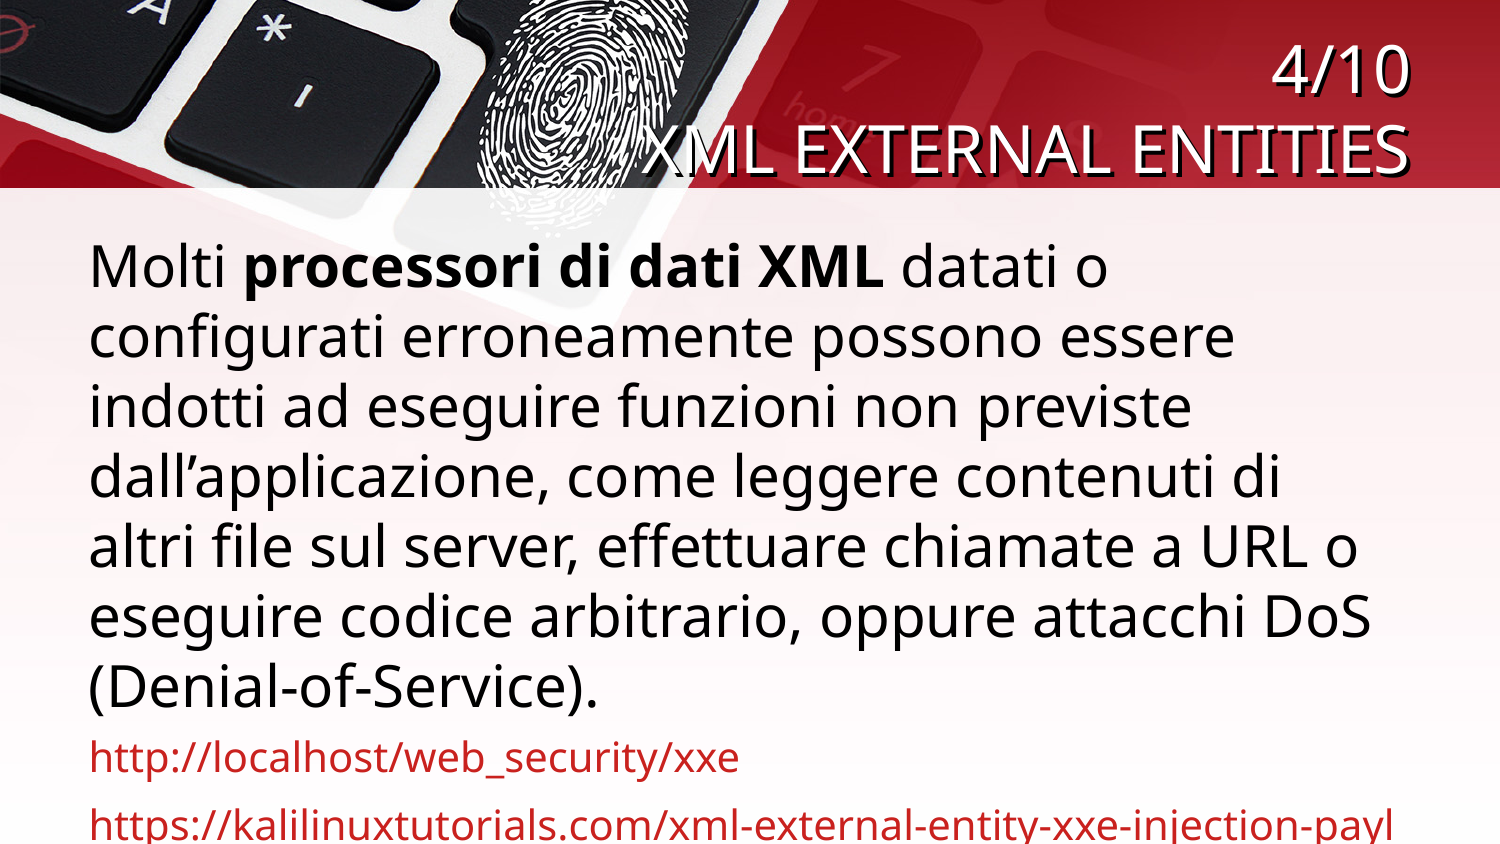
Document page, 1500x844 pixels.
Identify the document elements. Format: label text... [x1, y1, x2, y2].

list Molti processori di dati XML datati o configurati erroneamente possono essere indotti ad eseguire funzioni non previste dall’applicazione, come leggere contenuti di altri file sul server, effettuare chiamate a URL o eseguire codice arbitrario, oppure attacchi DoS (Denial-of-Service). http://localhost/web_security/xxe https://kalilinuxtutorials.com/xml-external-entity-xxe-injection-payload-list/ [73, 221, 1418, 773]
picture [1320, 820, 1333, 837]
picture [0, 0, 1500, 844]
picture [151, 820, 164, 837]
title 4/10 XML EXTERNAL ENTITIES [73, 46, 1427, 168]
